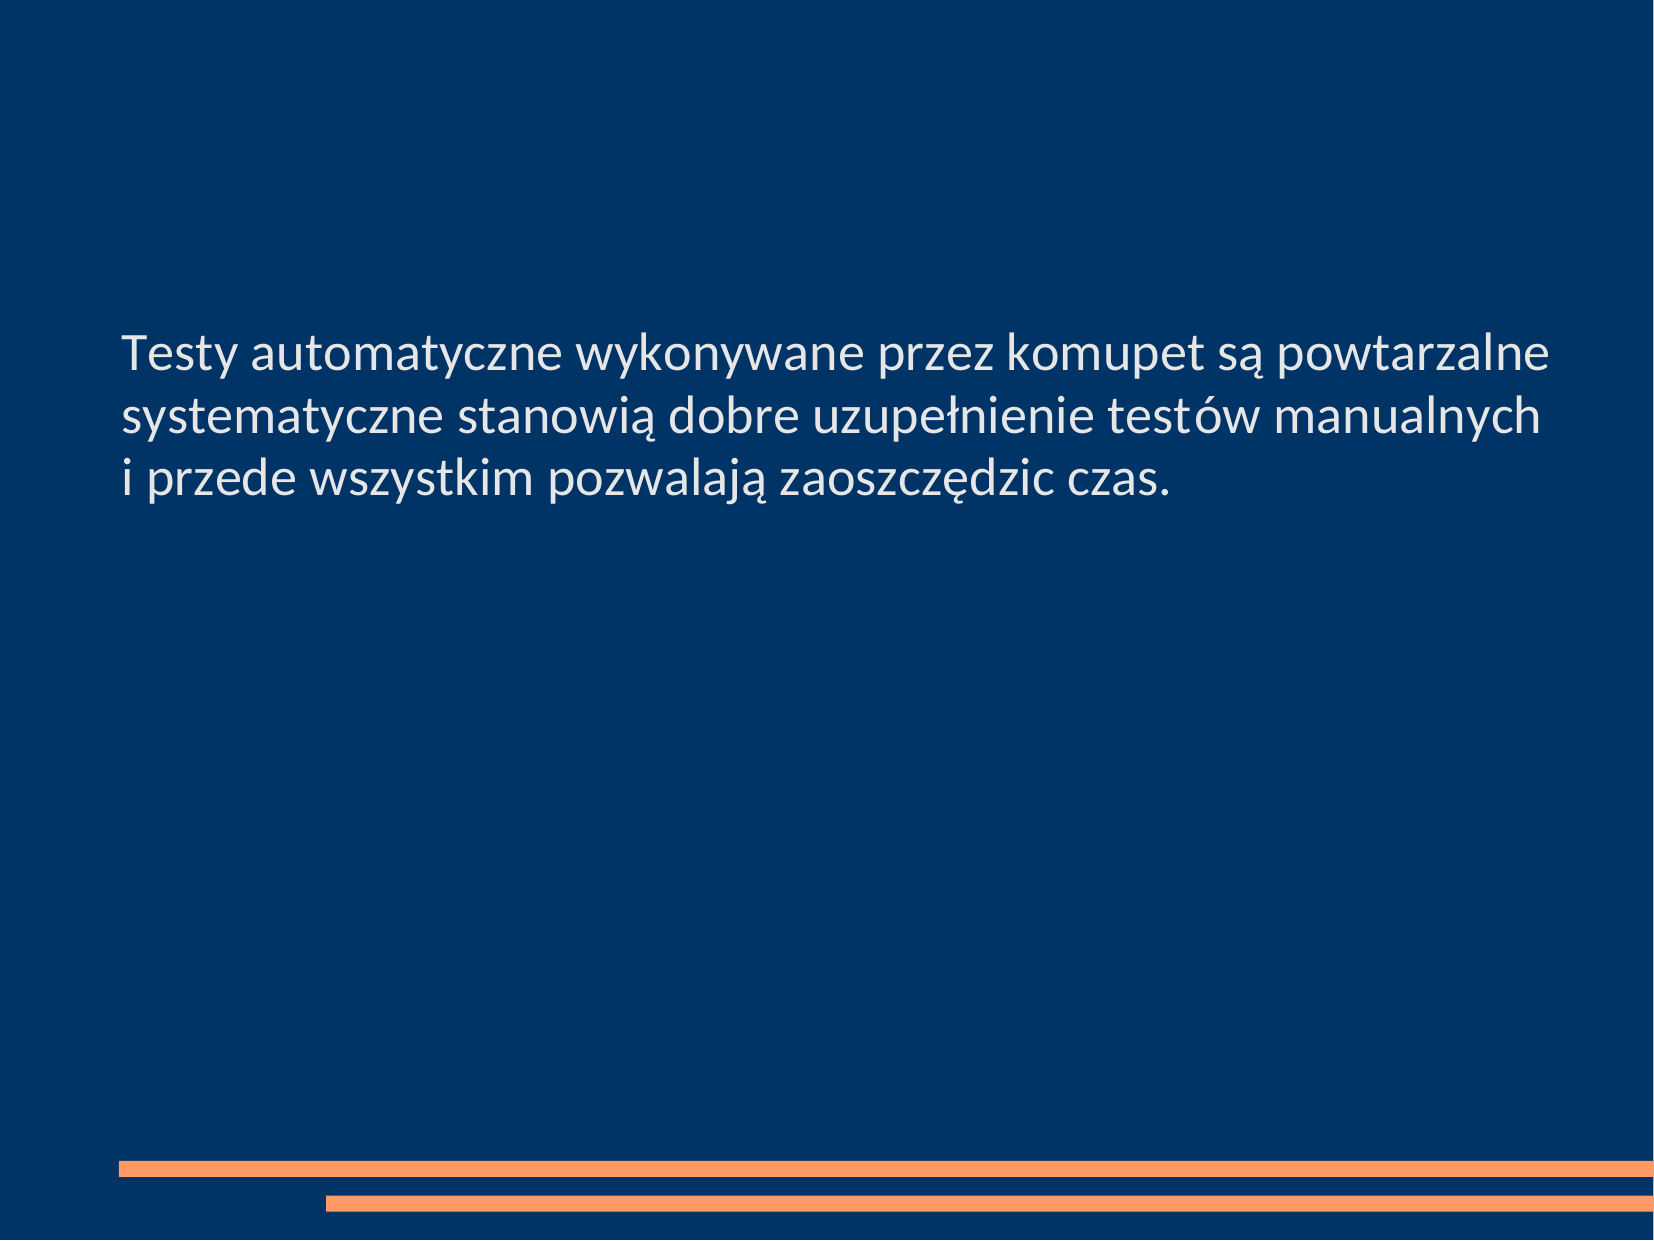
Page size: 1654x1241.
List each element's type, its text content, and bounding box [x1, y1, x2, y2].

list Testy automatyczne wykonywane przez komupet są powtarzalne systematyczne stanowią dobre uzupełnienie testów manualnych i przede wszystkim pozwalają zaoszczędzic czas. [121, 322, 1561, 1132]
